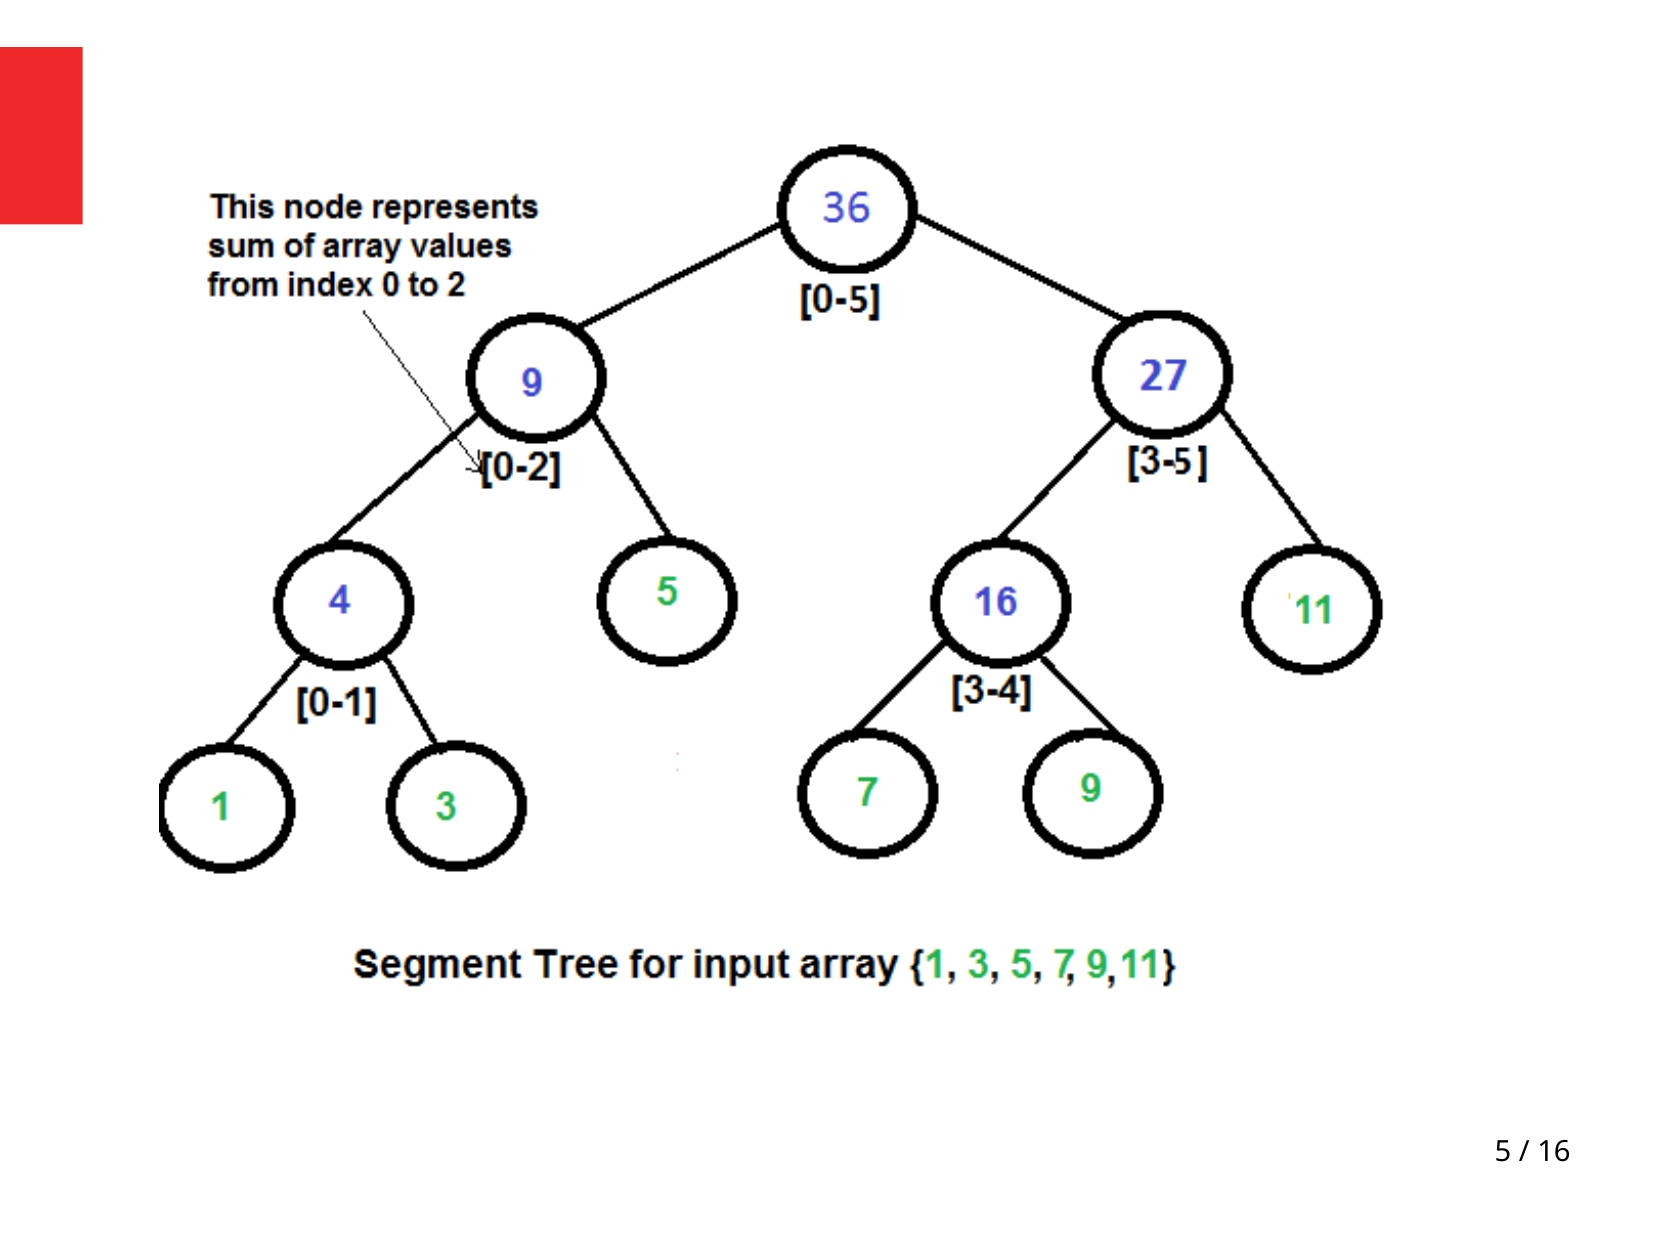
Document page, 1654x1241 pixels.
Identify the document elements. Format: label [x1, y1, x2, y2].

picture [159, 141, 1465, 1051]
